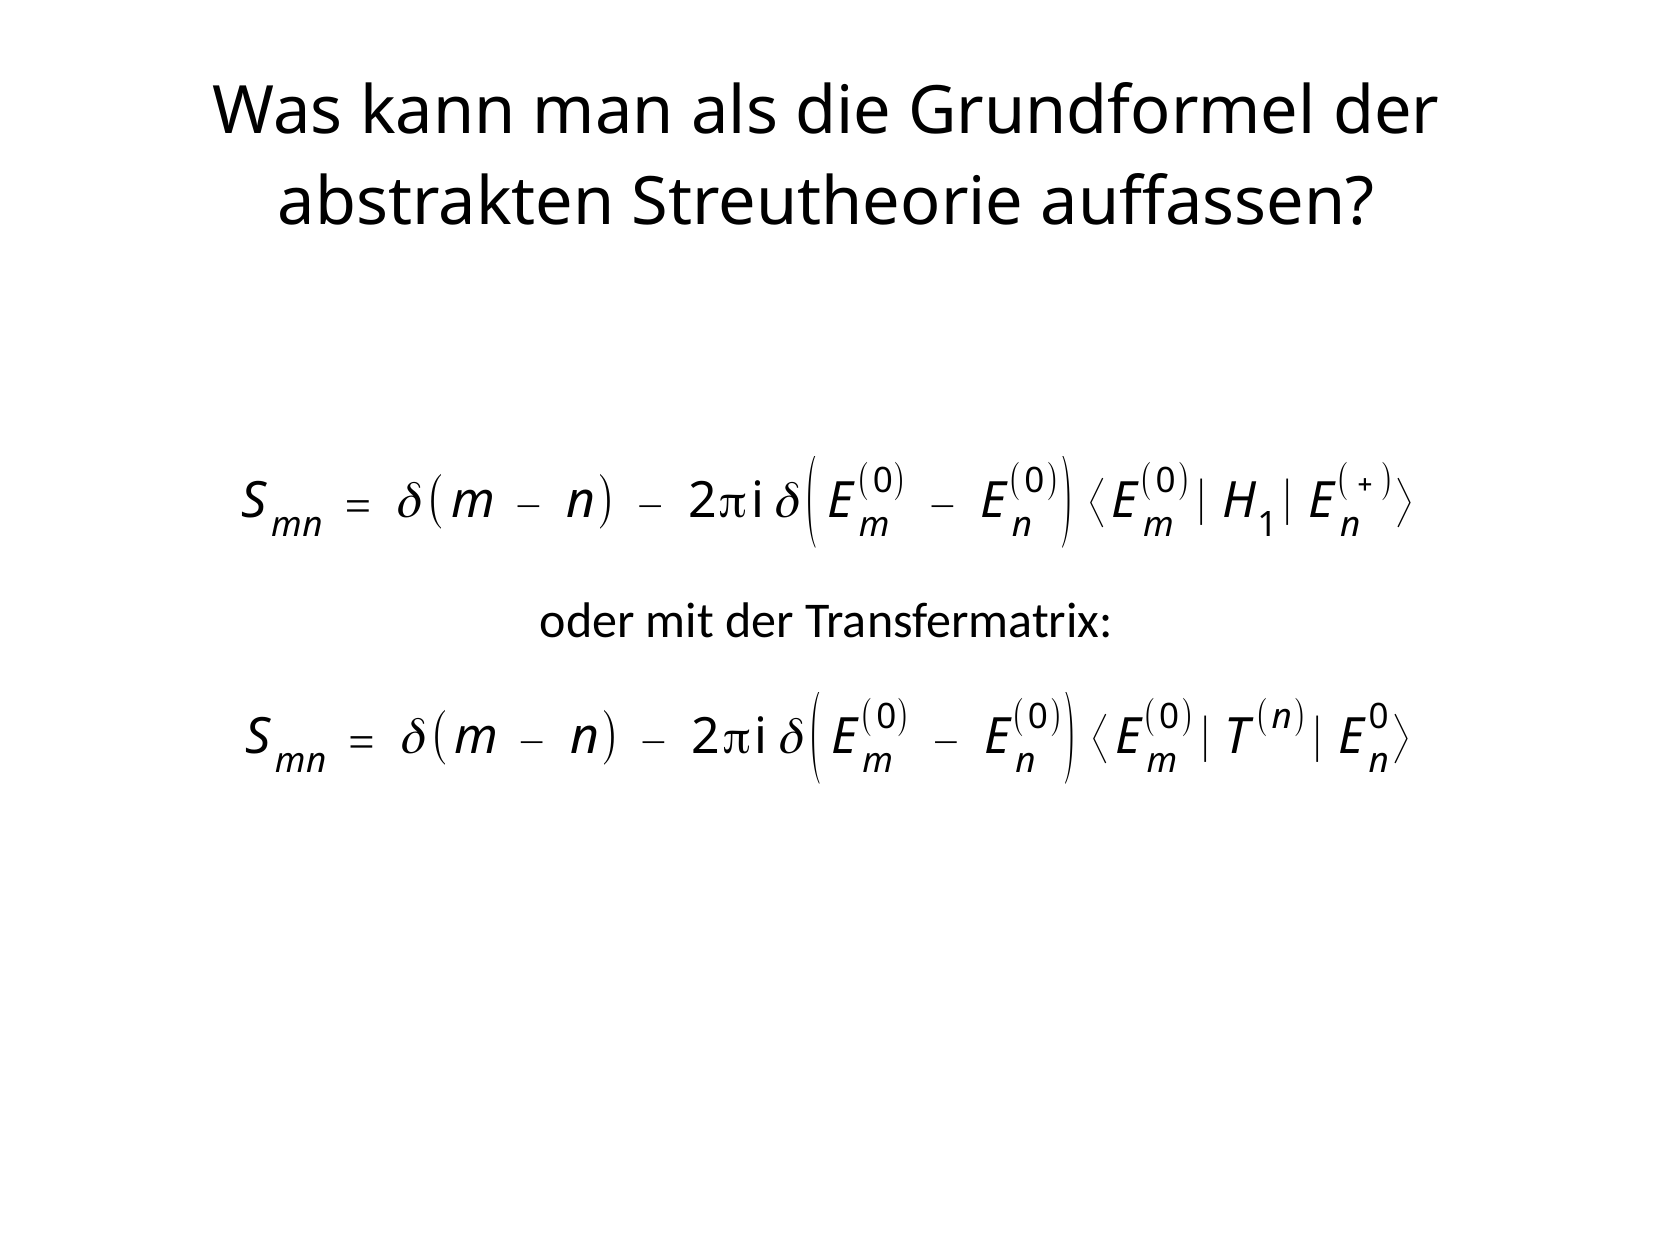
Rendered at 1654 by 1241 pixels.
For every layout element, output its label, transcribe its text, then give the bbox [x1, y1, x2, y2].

chart [237, 692, 1417, 784]
subtitle oder mit der Transfermatrix: [82, 290, 1571, 1010]
title Was kann man als die Grundformel der abstrakten Streutheorie auffassen? [82, 49, 1571, 257]
chart [233, 456, 1420, 548]
